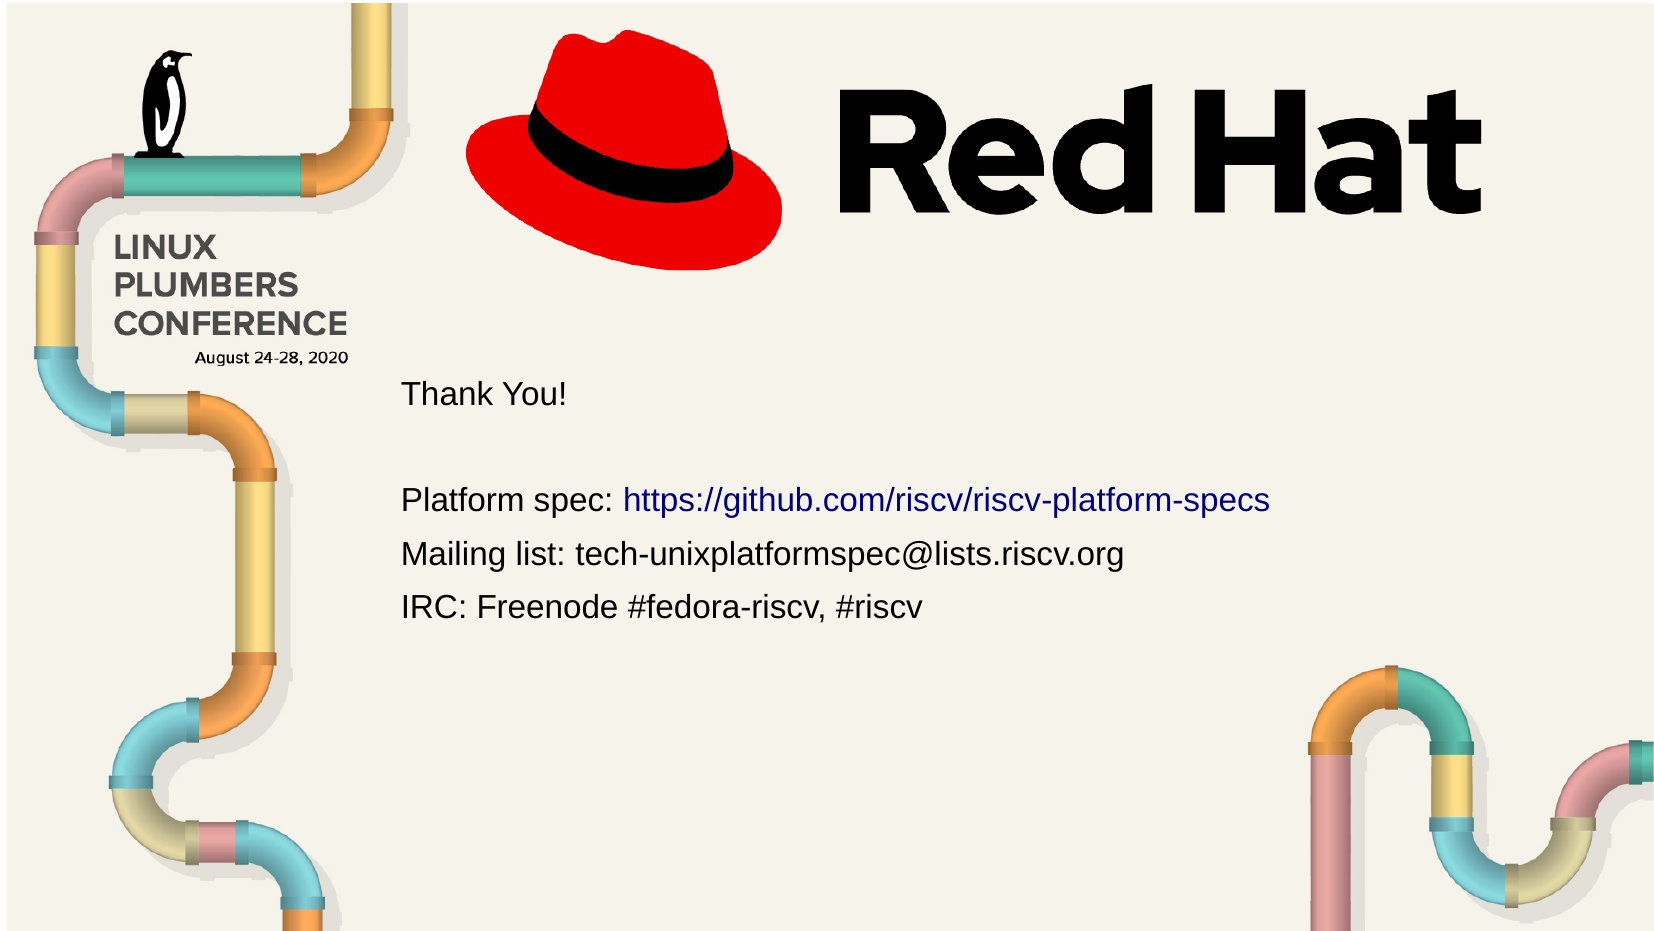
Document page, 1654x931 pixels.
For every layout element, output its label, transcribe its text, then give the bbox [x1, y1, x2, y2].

picture [6, 3, 1654, 931]
list Thank You! Platform spec: https://github.com/riscv/riscv-platform-specs Mailing list: tech-unixplatformspec@lists.riscv.org IRC: Freenode #fedora-riscv, #riscv [330, 375, 1361, 766]
